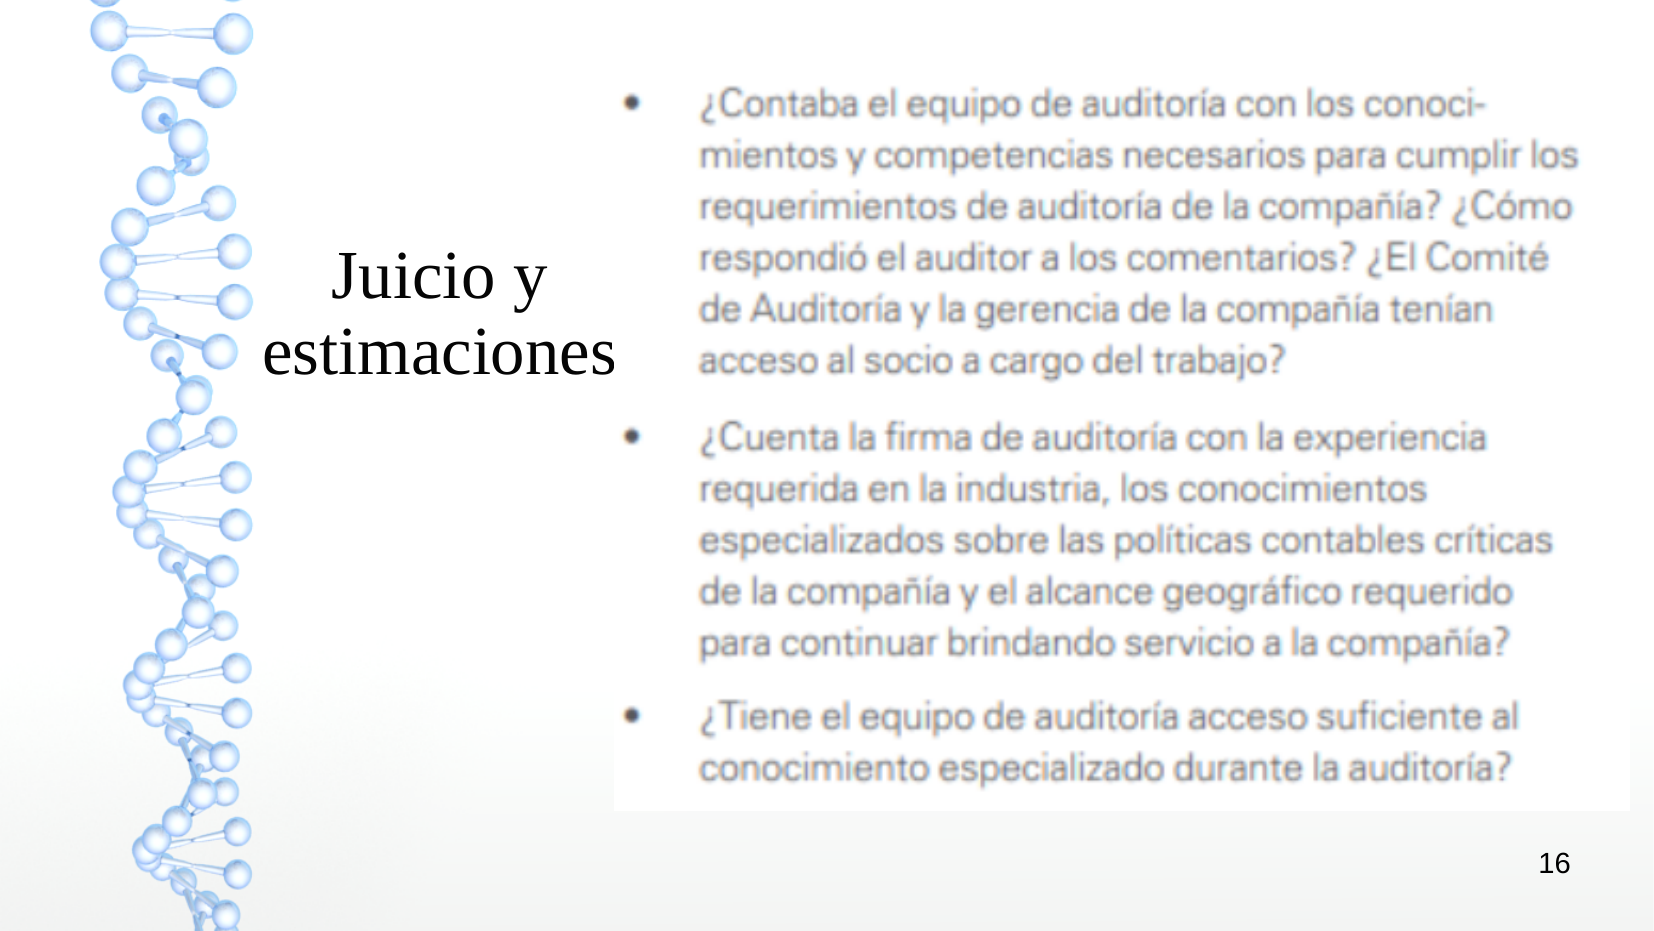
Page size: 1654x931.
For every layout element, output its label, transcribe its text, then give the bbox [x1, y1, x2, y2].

picture [0, 0, 1654, 931]
title Juicio y estimaciones [188, 236, 614, 390]
